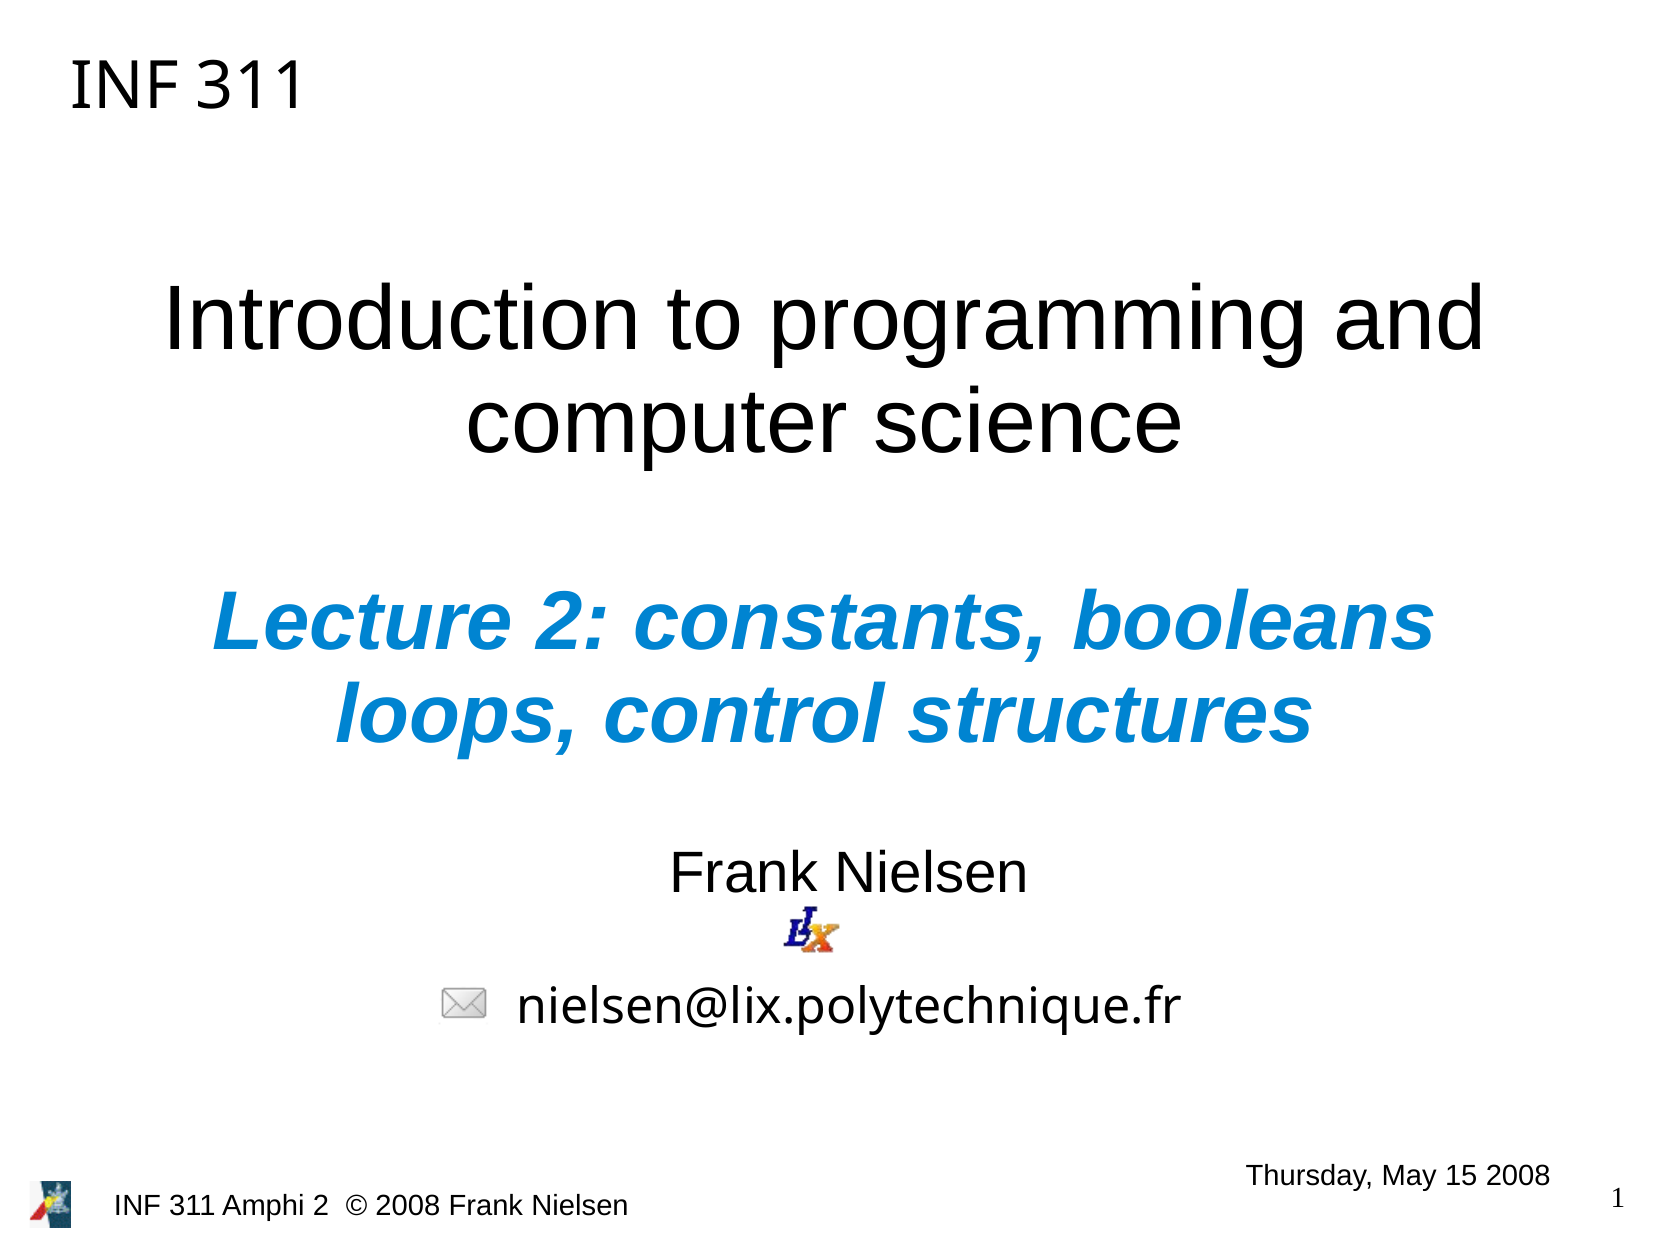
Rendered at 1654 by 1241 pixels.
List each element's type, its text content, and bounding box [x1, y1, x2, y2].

picture [431, 974, 496, 1034]
text_box INF 311 [55, 29, 266, 126]
text_box Introduction to programming and computer science Lecture 2: constants, booleans loops, control structures [147, 259, 1504, 768]
picture [773, 891, 857, 978]
text_box Thursday, May 15 2008 [1230, 1151, 1565, 1200]
text_box Frank Nielsen nielsen@lix.polytechnique.fr [501, 832, 1183, 1038]
picture [29, 1181, 71, 1228]
